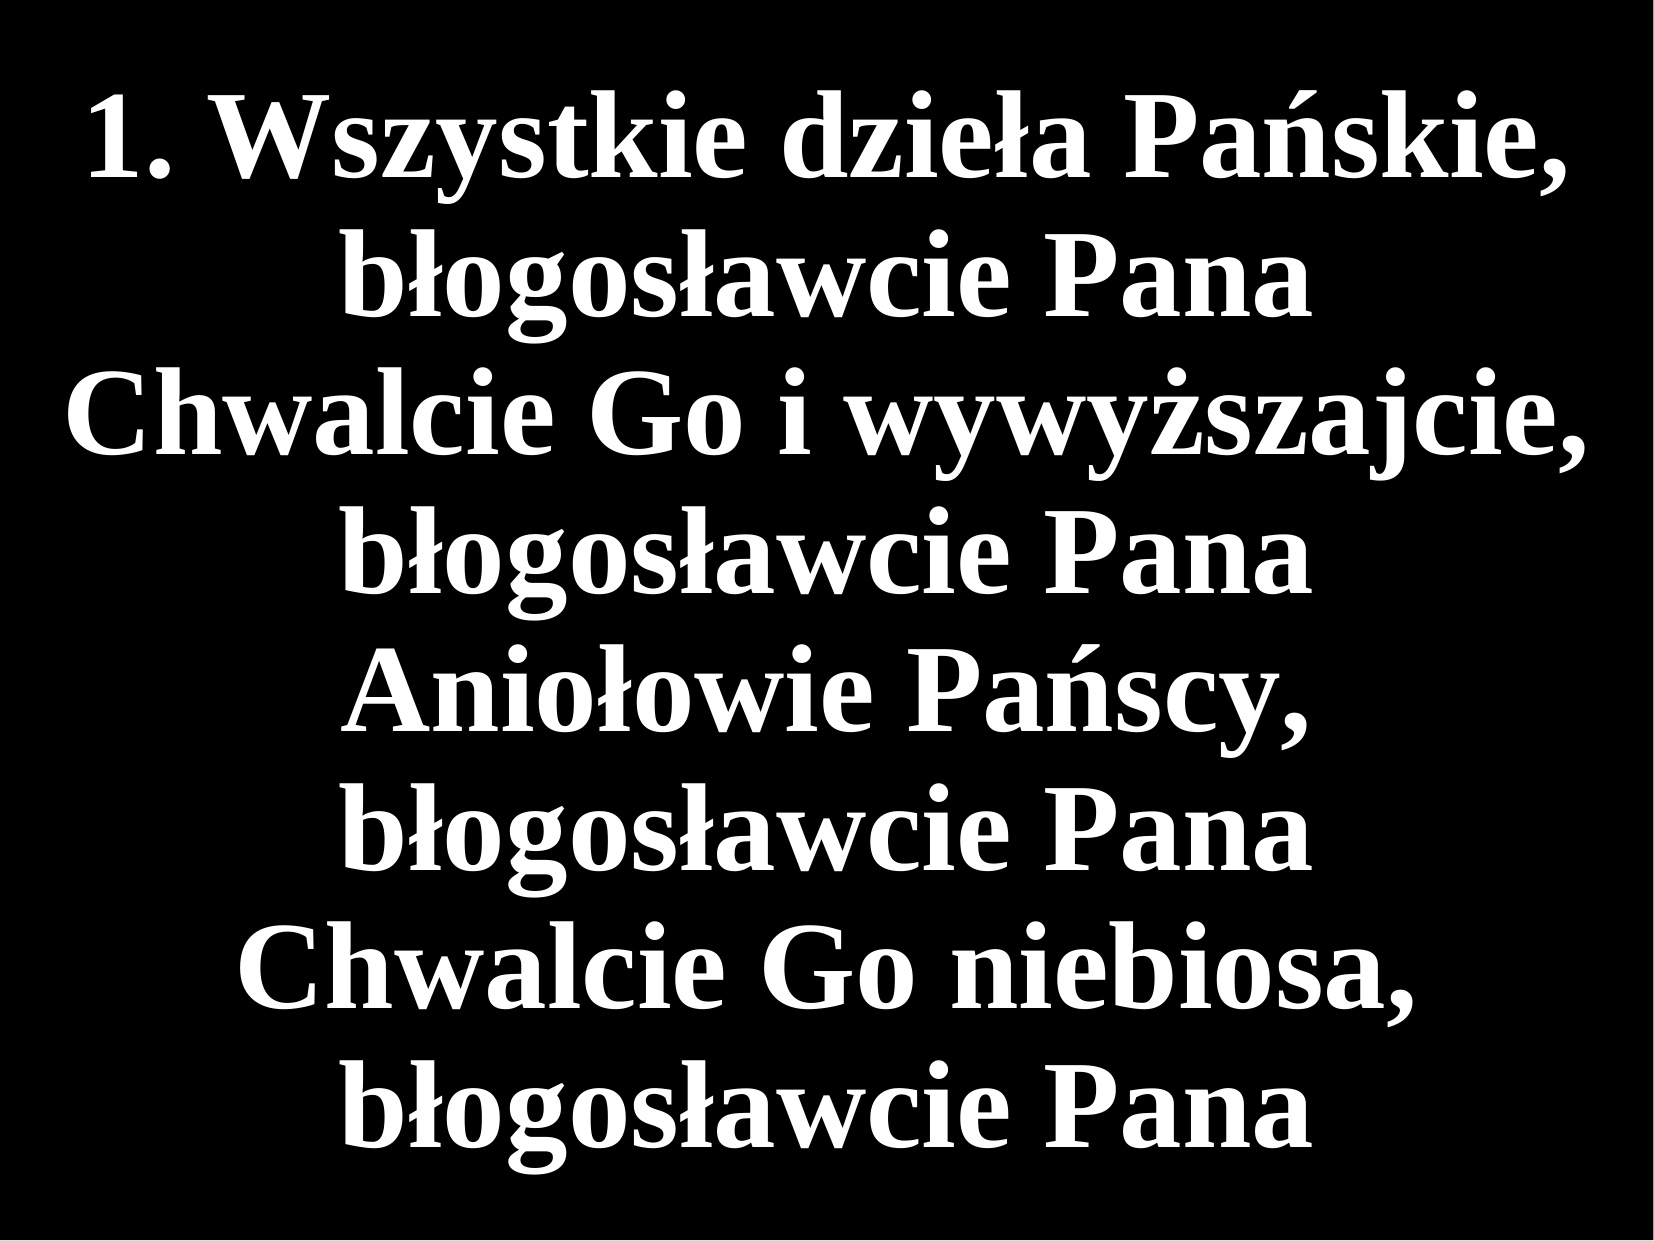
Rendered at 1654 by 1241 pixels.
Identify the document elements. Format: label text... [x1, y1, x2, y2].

title 1. Wszystkie dzieła Pańskie, błogosławcie Pana Chwalcie Go i wywyższajcie, błogosławcie Pana Aniołowie Pańscy, błogosławcie Pana Chwalcie Go niebiosa, błogosławcie Pana [0, 0, 1654, 1241]
